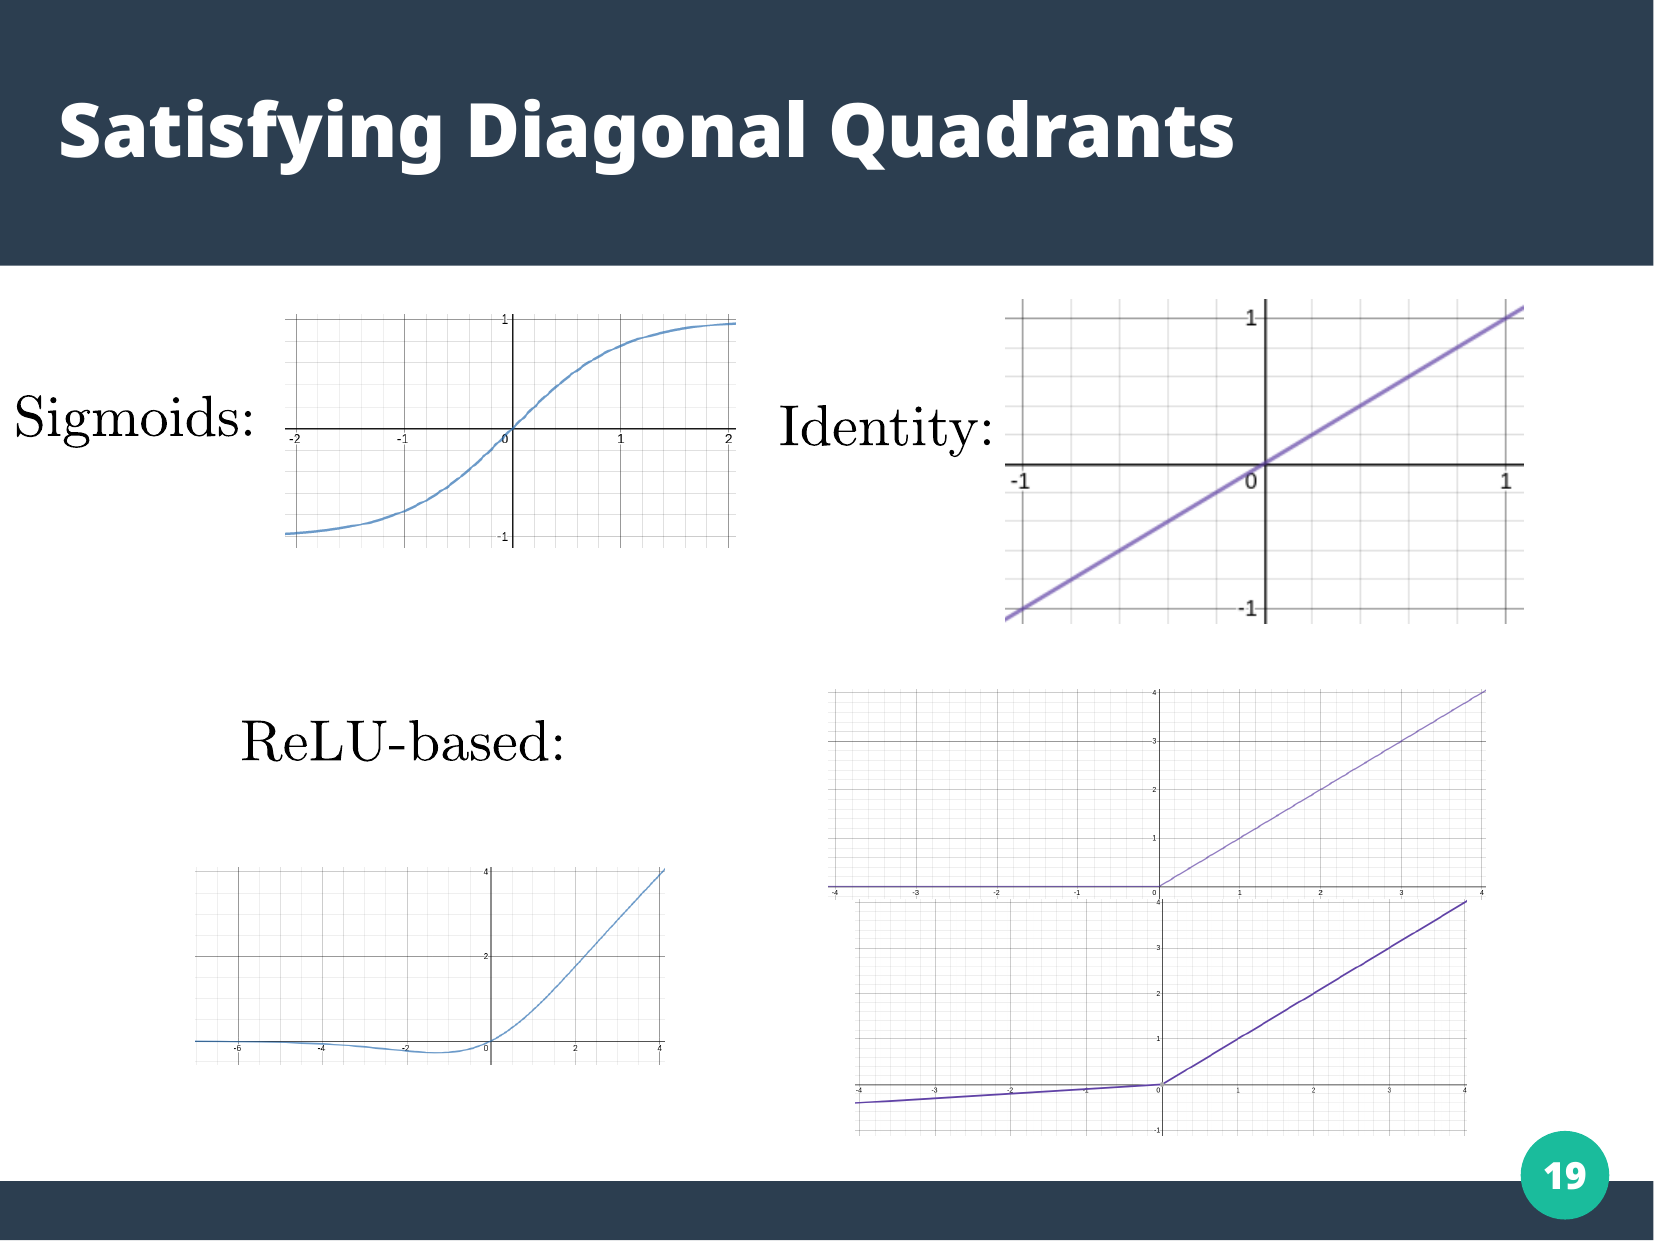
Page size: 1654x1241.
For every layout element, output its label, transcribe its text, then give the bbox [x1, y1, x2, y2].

picture [828, 689, 1486, 1136]
picture [195, 867, 665, 1066]
picture [778, 405, 991, 458]
picture [1005, 299, 1524, 624]
picture [11, 392, 254, 451]
picture [240, 720, 562, 762]
title Satisfying Diagonal Quadrants [59, 49, 1595, 207]
picture [285, 314, 736, 548]
